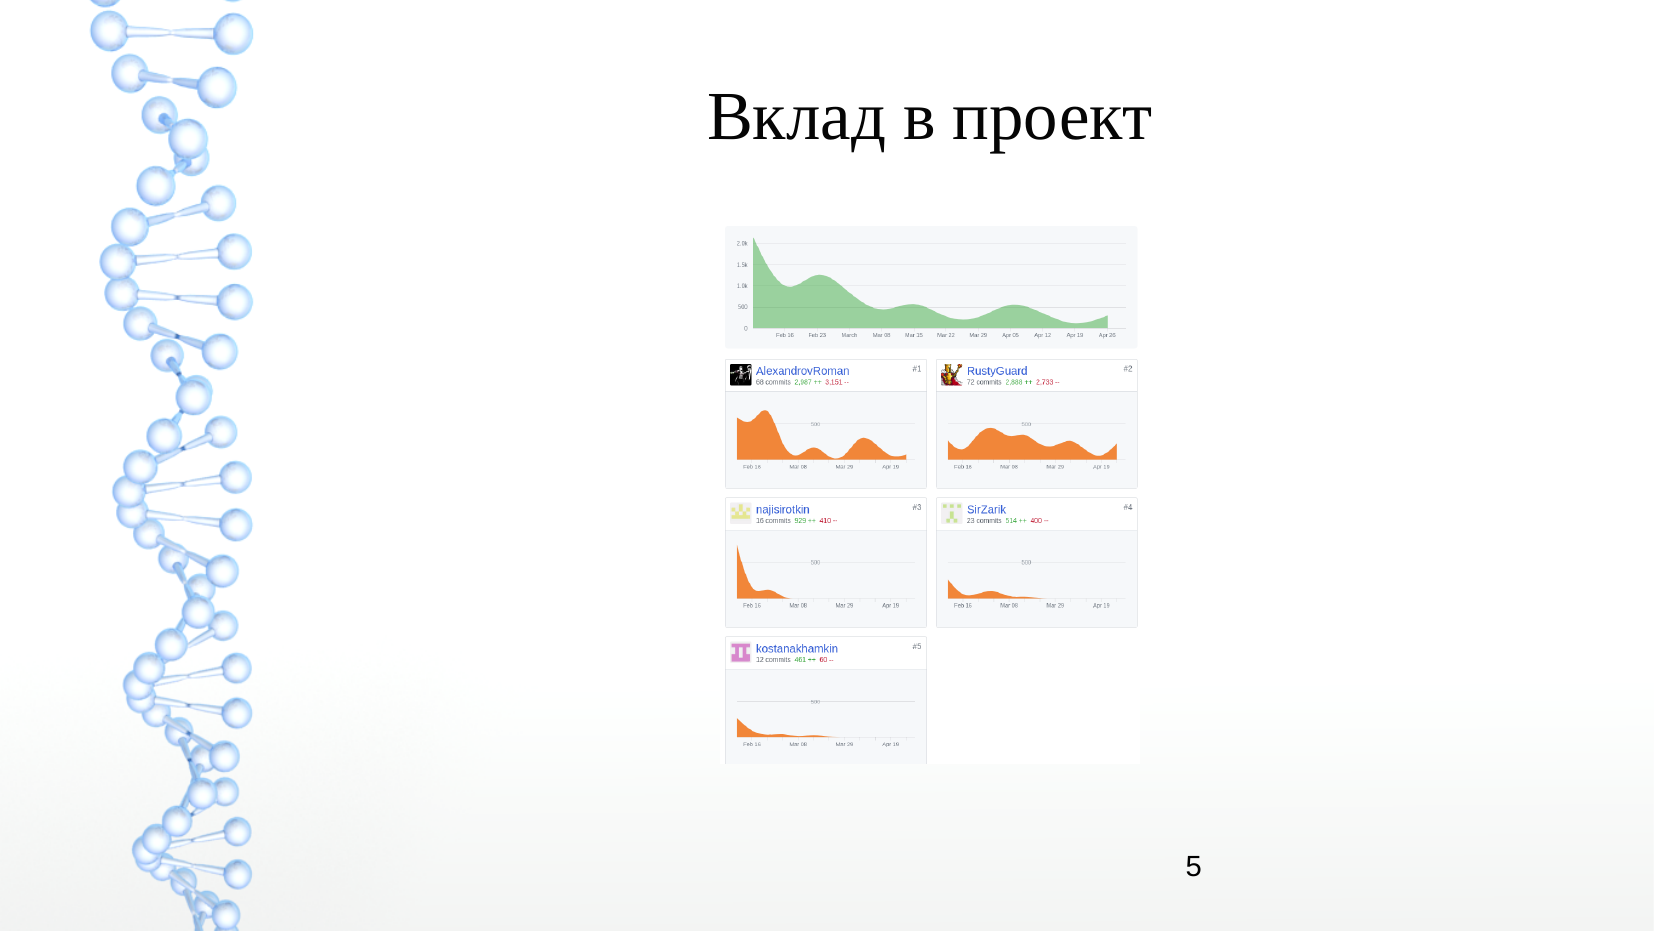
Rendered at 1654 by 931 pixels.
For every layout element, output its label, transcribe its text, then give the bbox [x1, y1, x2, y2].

text_box [1185, 847, 1571, 912]
picture [720, 224, 1140, 764]
title Вклад в проект [265, 35, 1595, 189]
